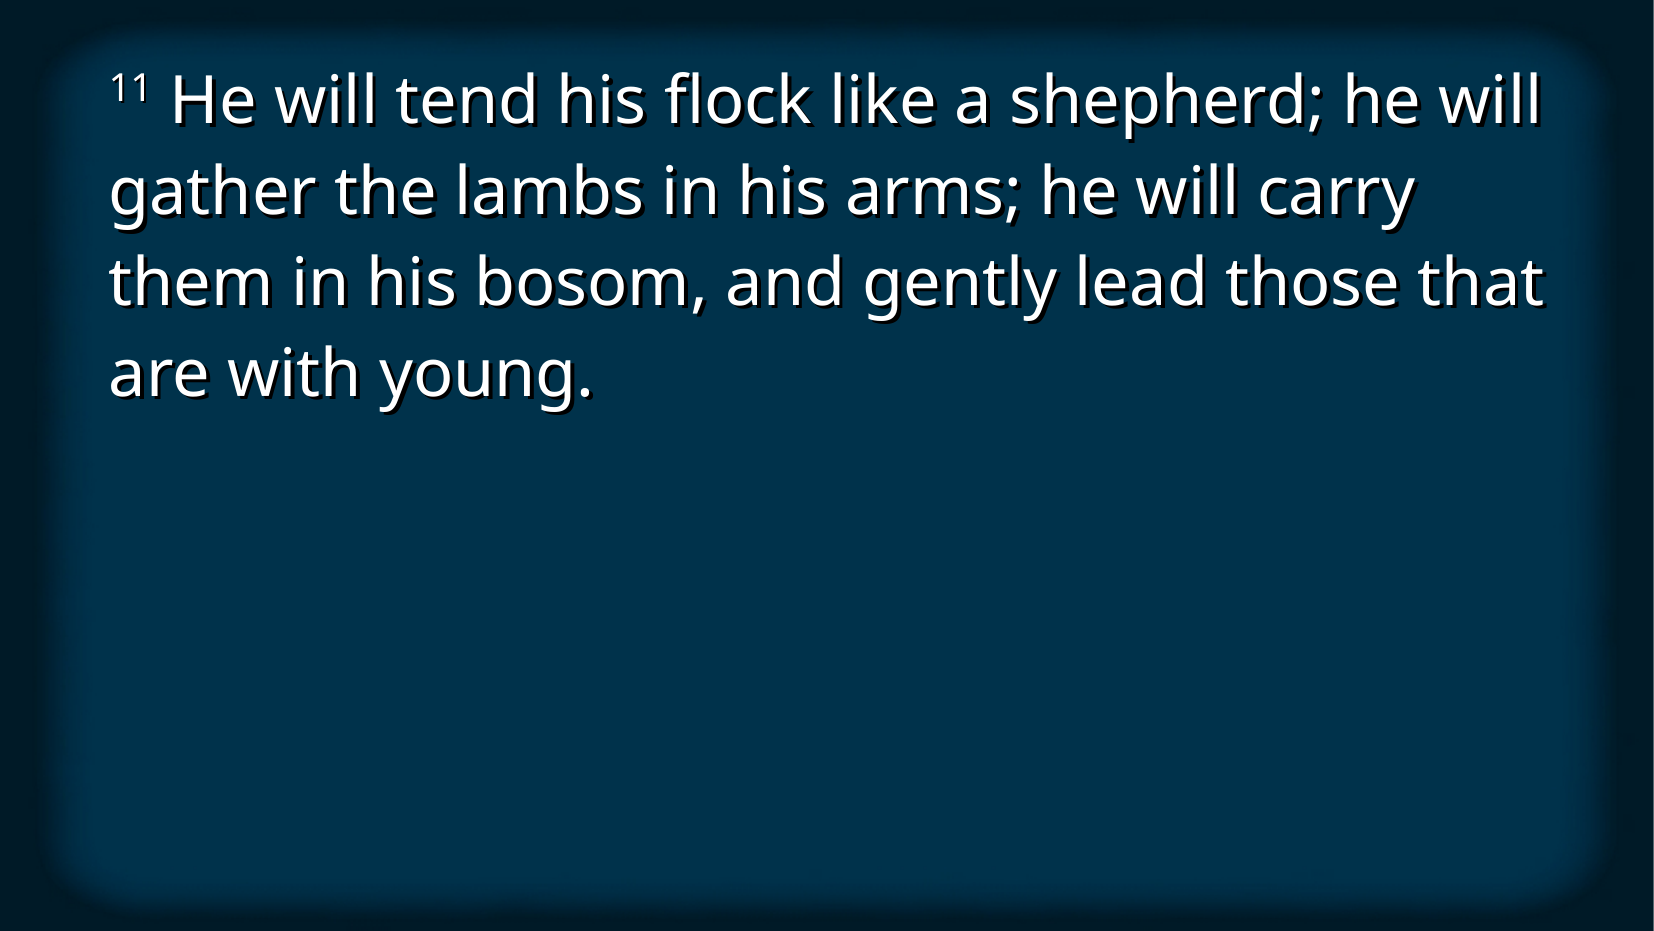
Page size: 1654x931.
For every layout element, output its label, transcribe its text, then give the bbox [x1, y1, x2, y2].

text_box 11 He will tend his flock like a shepherd; he will gather the lambs in his arms; he will carry them in his bosom, and gently lead those that are with young. [75, 45, 1591, 504]
picture [0, 0, 1654, 931]
